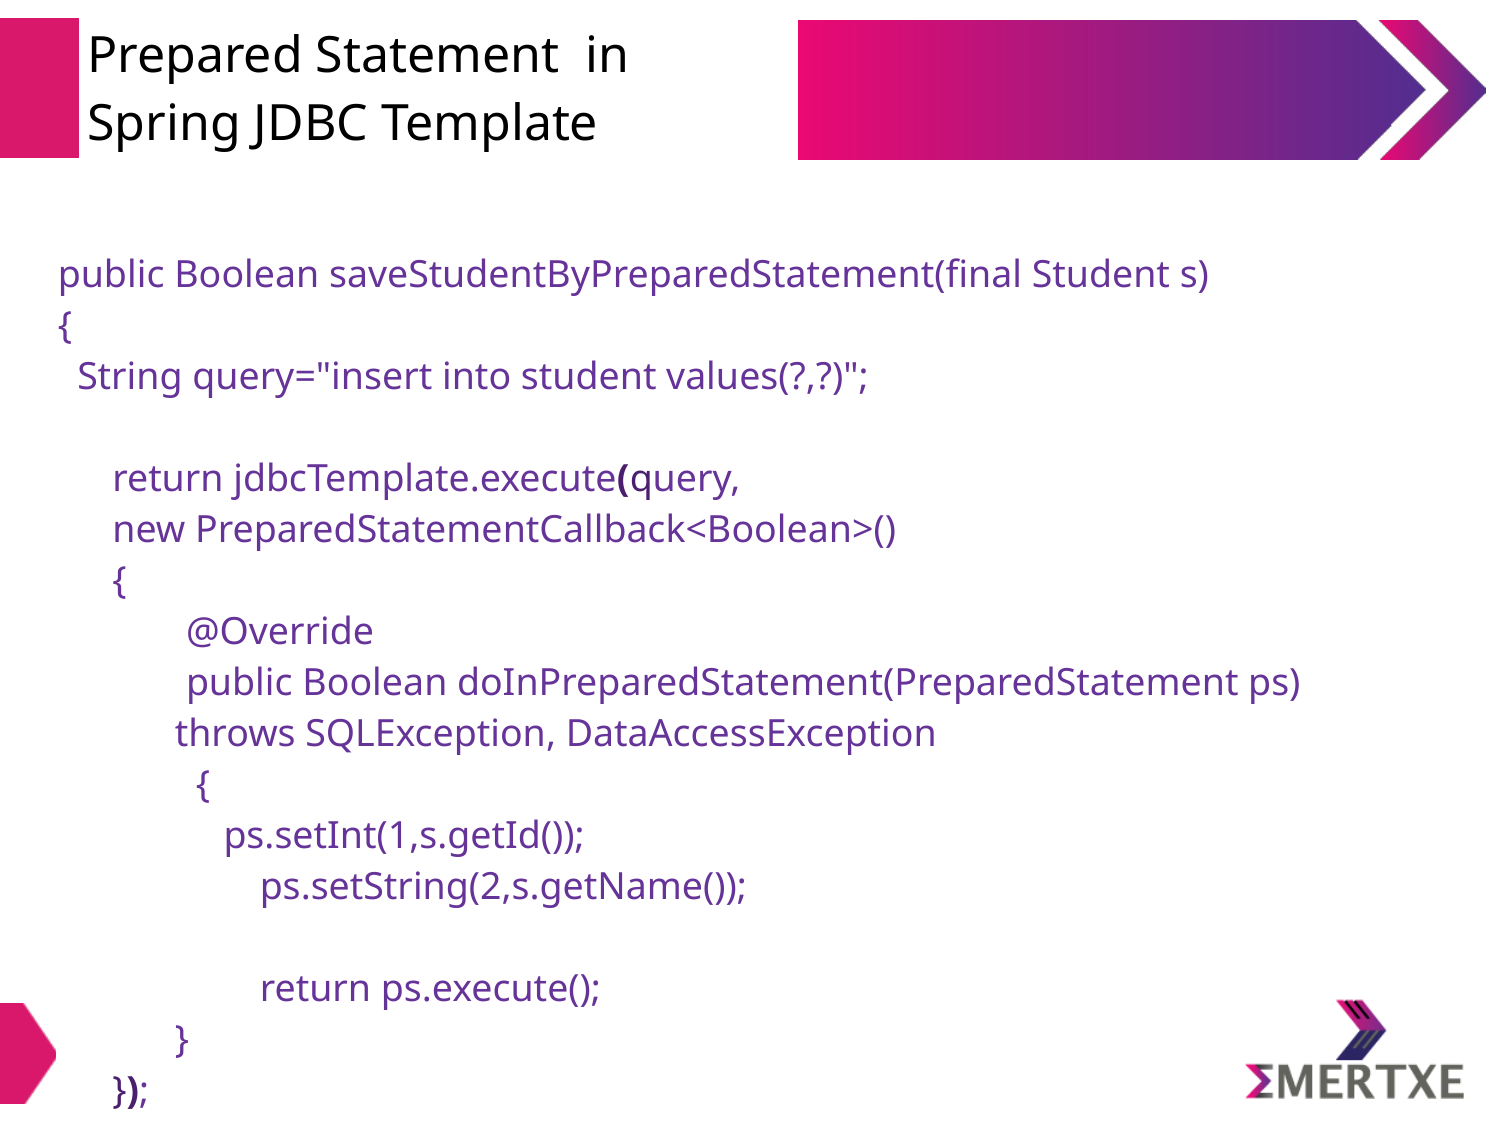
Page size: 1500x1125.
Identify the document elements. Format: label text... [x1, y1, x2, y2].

picture [798, 20, 1486, 160]
text_box public Boolean saveStudentByPreparedStatement(final Student s) { String query="insert into student values(?,?)"; return jdbcTemplate.execute(query, new PreparedStatementCallback<Boolean>() { @Override public Boolean doInPreparedStatement(PreparedStatement ps) throws SQLException, DataAccessException { ps.setInt(1,s.getId()); ps.setString(2,s.getName()); return ps.execute(); } }); } [23, 188, 1441, 1098]
text_box Prepared Statement in Spring JDBC Template [72, 11, 1227, 144]
picture [1245, 996, 1465, 1099]
